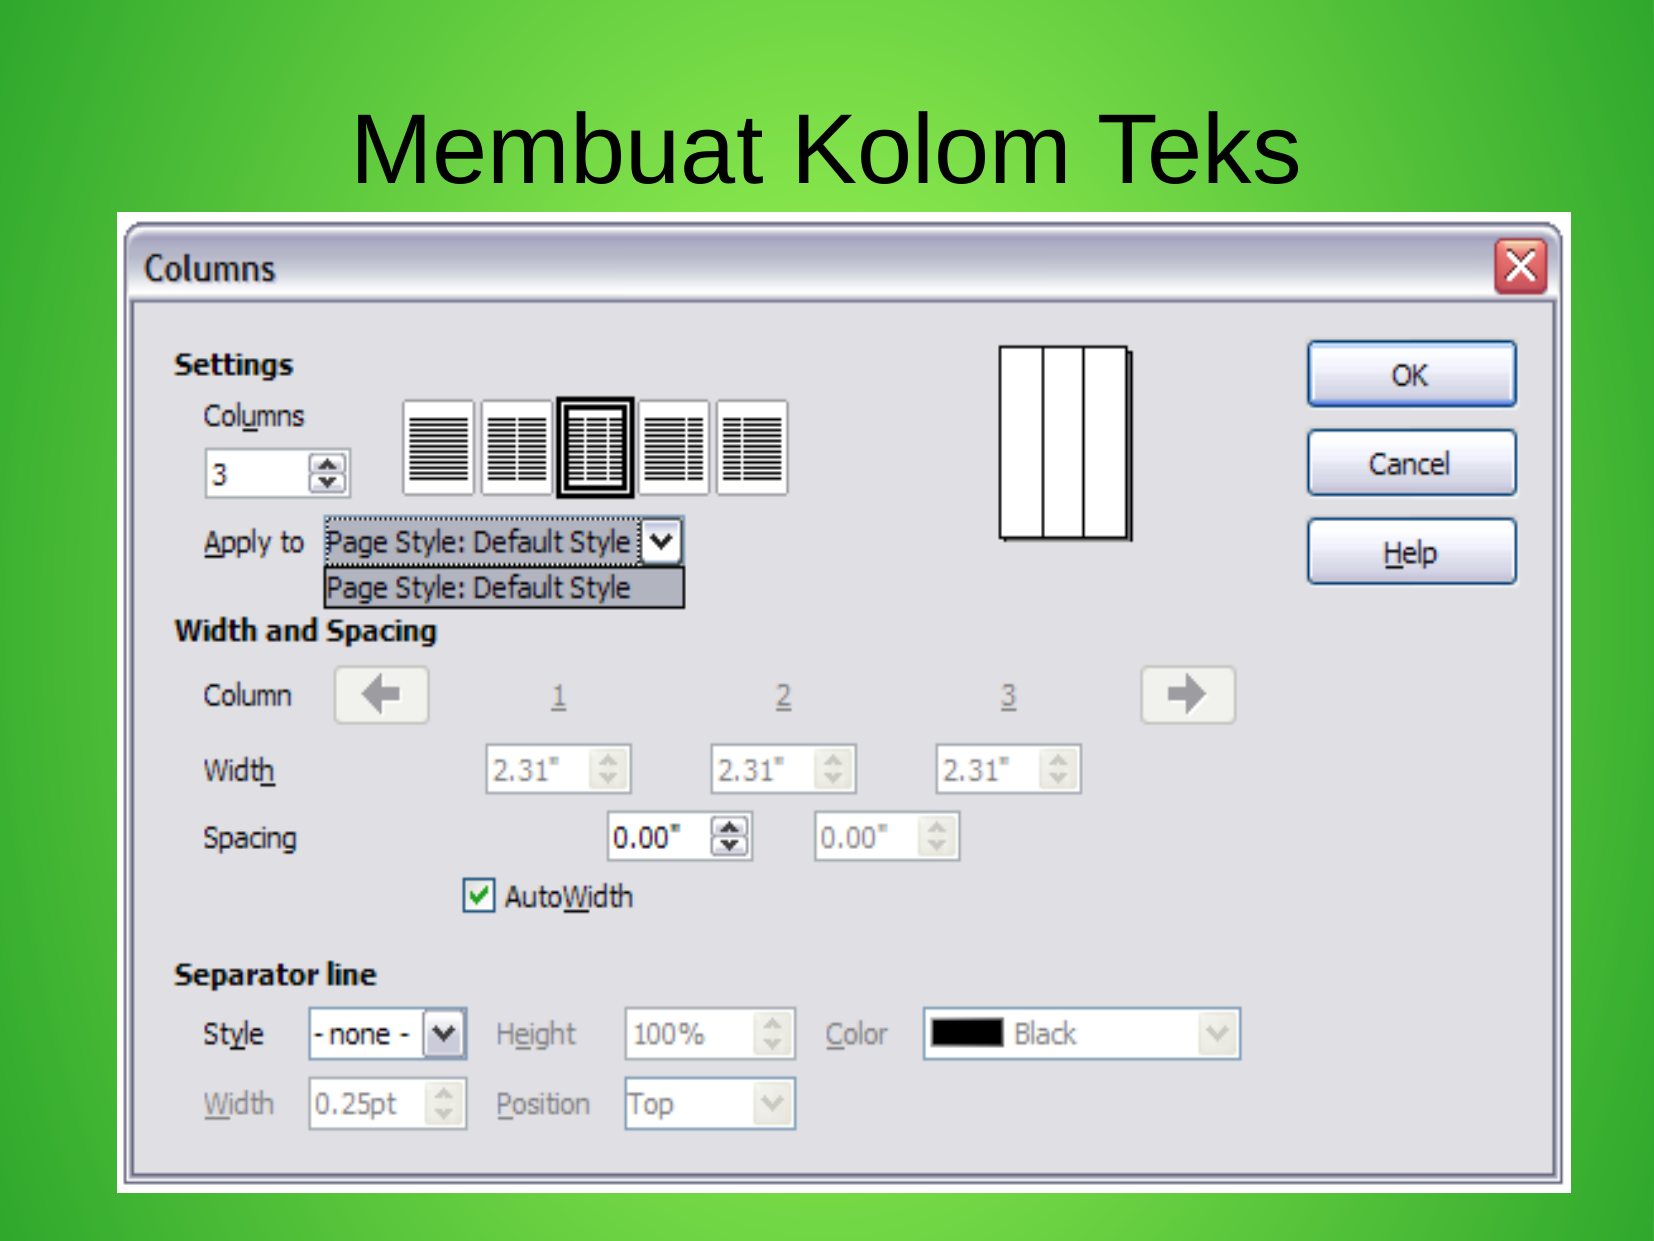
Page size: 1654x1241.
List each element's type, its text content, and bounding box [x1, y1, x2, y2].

title Membuat Kolom Teks [82, 47, 1571, 252]
picture [117, 212, 1571, 1193]
